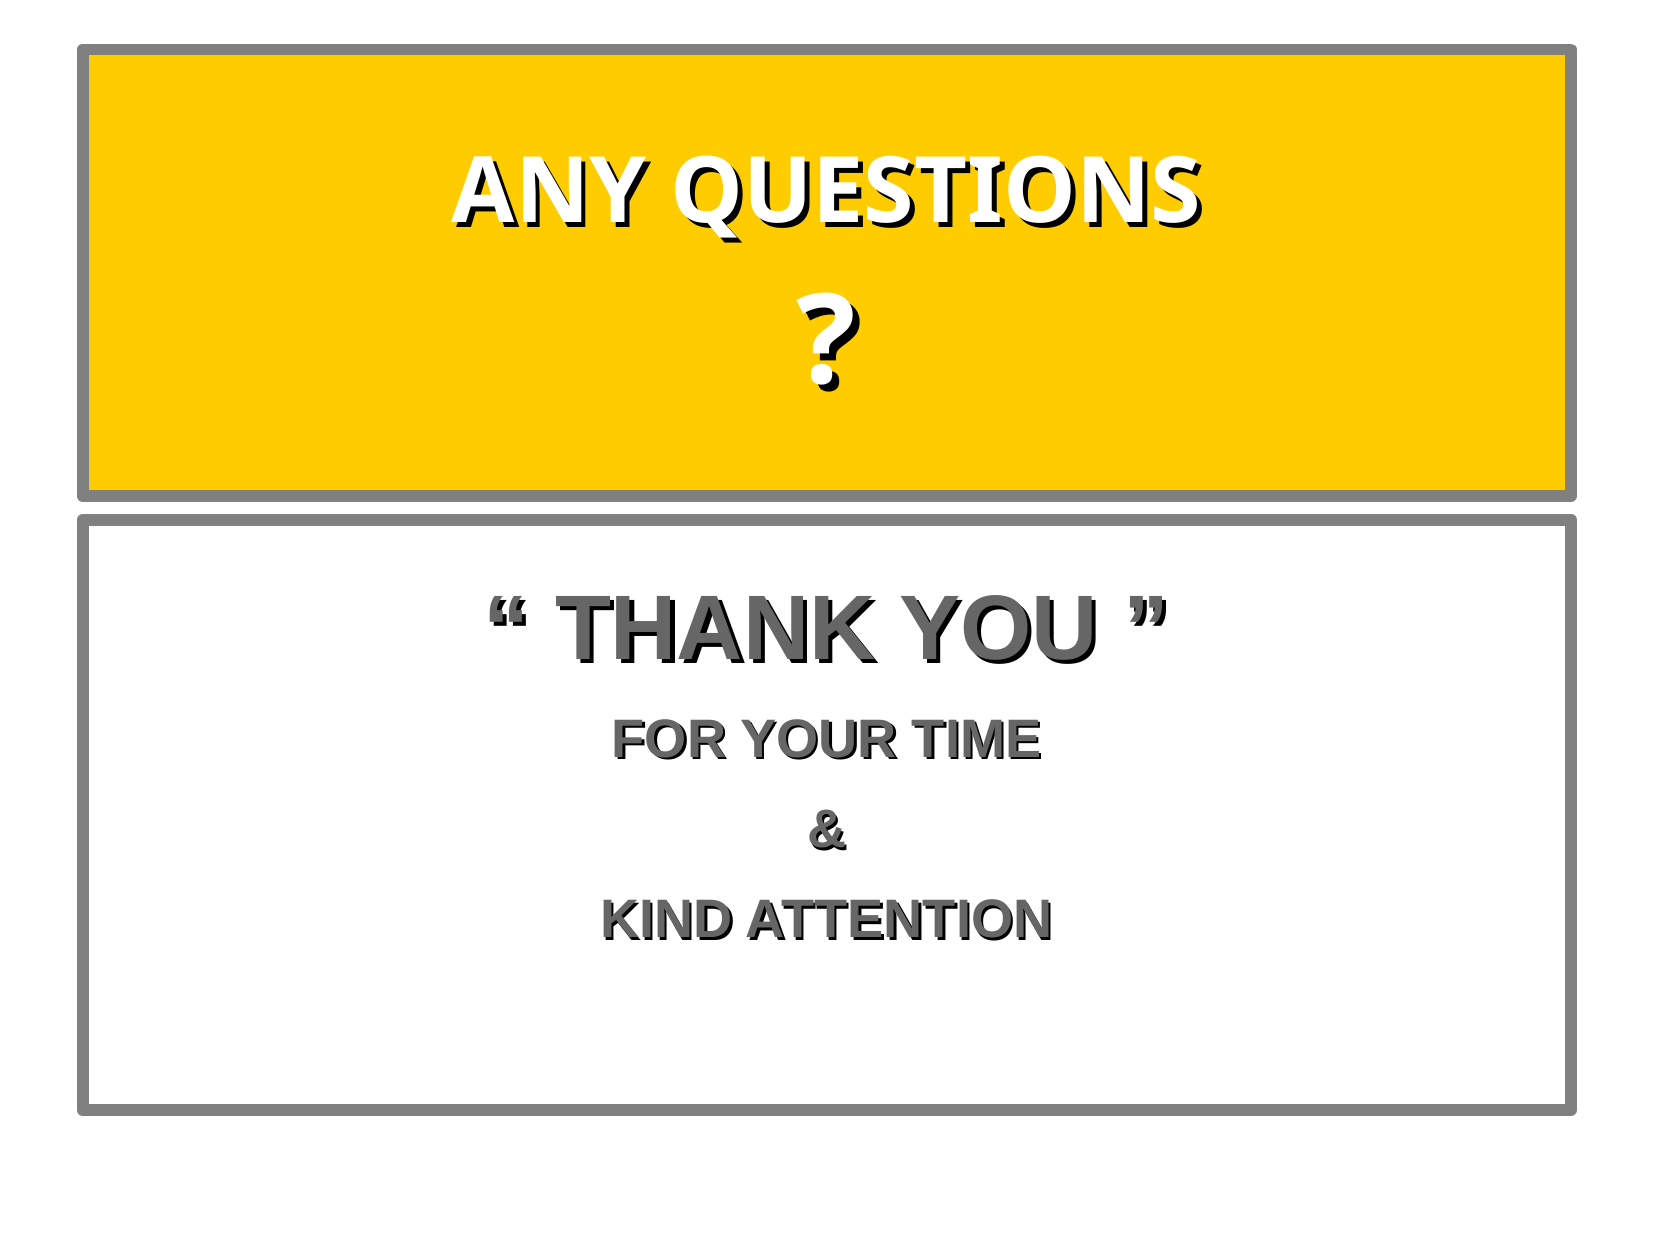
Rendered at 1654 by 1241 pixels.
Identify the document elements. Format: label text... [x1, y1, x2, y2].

title ANY QUESTIONS ? [82, 49, 1571, 497]
list “ THANK YOU ” FOR YOUR TIME & KIND ATTENTION [82, 519, 1571, 1111]
